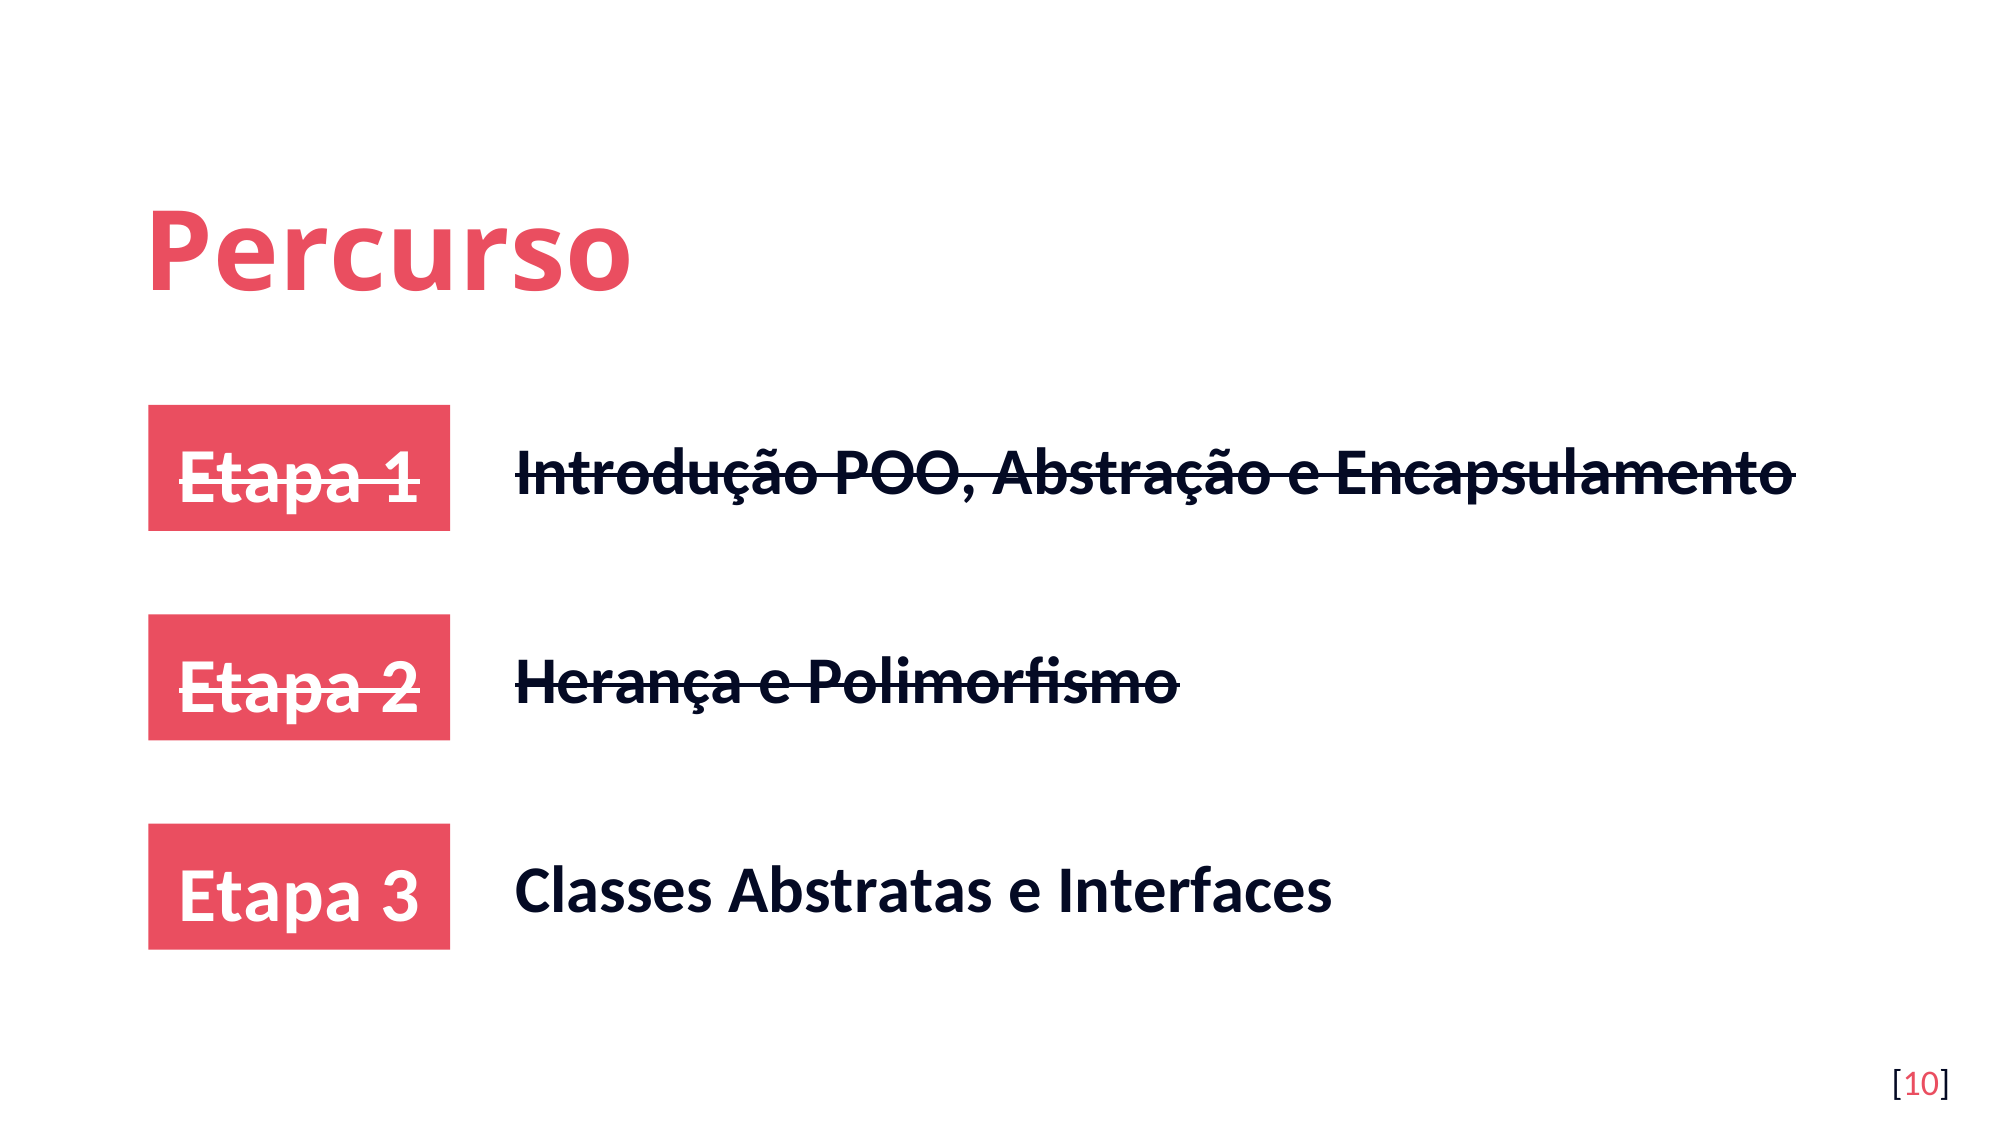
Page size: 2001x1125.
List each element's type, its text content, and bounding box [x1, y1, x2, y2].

slide_number [10] [1871, 1038, 1992, 1125]
text_box Introdução POO, Abstração e Encapsulamento [495, 418, 1845, 519]
text_box Etapa 3 [148, 823, 451, 950]
text_box Herança e Polimorfismo [495, 627, 1916, 728]
text_box Percurso [123, 139, 1745, 324]
text_box Classes Abstratas e Interfaces [495, 836, 1845, 937]
text_box Etapa 2 [148, 614, 451, 741]
text_box Etapa 1 [148, 404, 451, 531]
